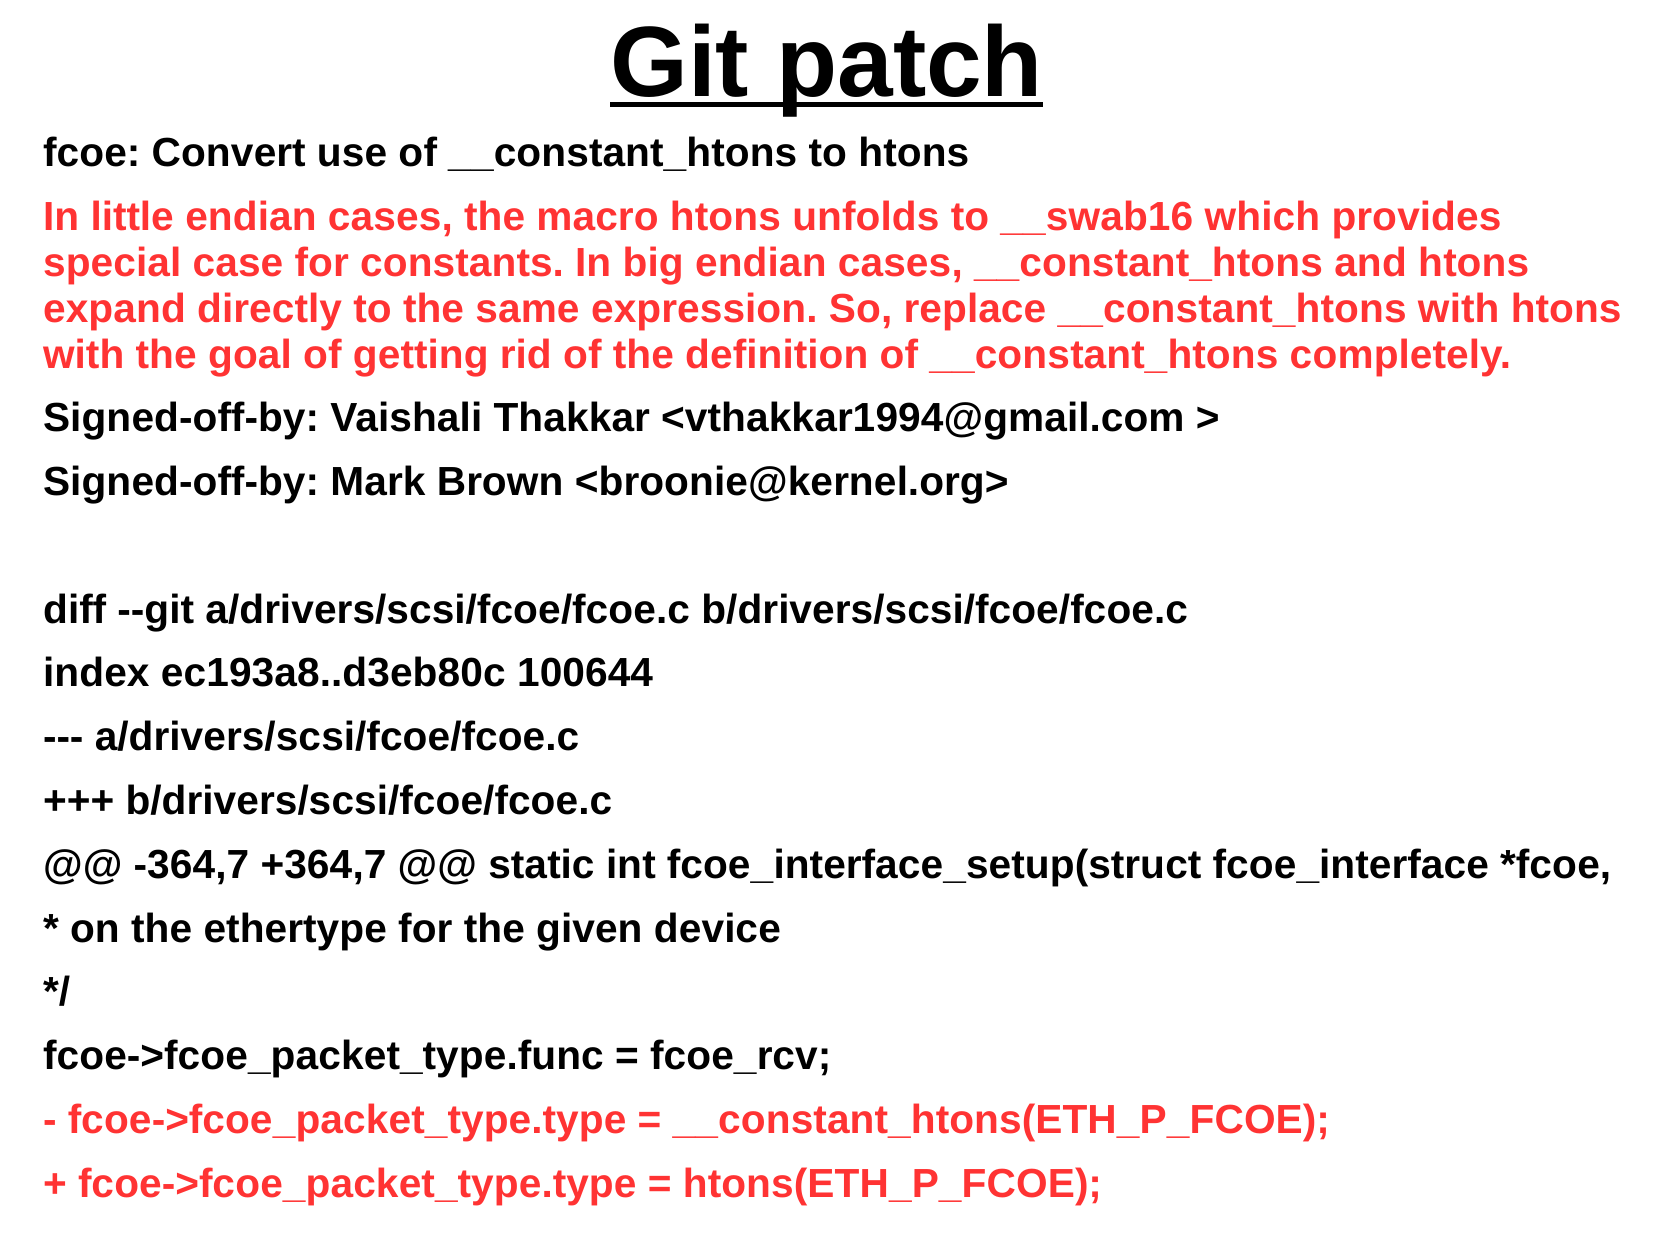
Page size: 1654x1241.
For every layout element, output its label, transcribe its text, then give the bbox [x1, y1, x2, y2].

list fcoe: Convert use of __constant_htons to htons In little endian cases, the macro htons unfolds to __swab16 which provides special case for constants. In big endian cases, __constant_htons and htons expand directly to the same expression. So, replace __constant_htons with htons with the goal of getting rid of the definition of __constant_htons completely. Signed-off-by: Vaishali Thakkar <vthakkar1994@gmail.com > Signed-off-by: Mark Brown <broonie@kernel.org> diff --git a/drivers/scsi/fcoe/fcoe.c b/drivers/scsi/fcoe/fcoe.c index ec193a8..d3eb80c 100644 --- a/drivers/scsi/fcoe/fcoe.c +++ b/drivers/scsi/fcoe/fcoe.c @@ -364,7 +364,7 @@ static int fcoe_interface_setup(struct fcoe_interface *fcoe, * on the ethertype for the given device */ fcoe->fcoe_packet_type.func = fcoe_rcv; - fcoe->fcoe_packet_type.type = __constant_htons(ETH_P_FCOE); + fcoe->fcoe_packet_type.type = htons(ETH_P_FCOE); [0, 129, 1642, 1241]
title Git patch [82, 0, 1571, 129]
